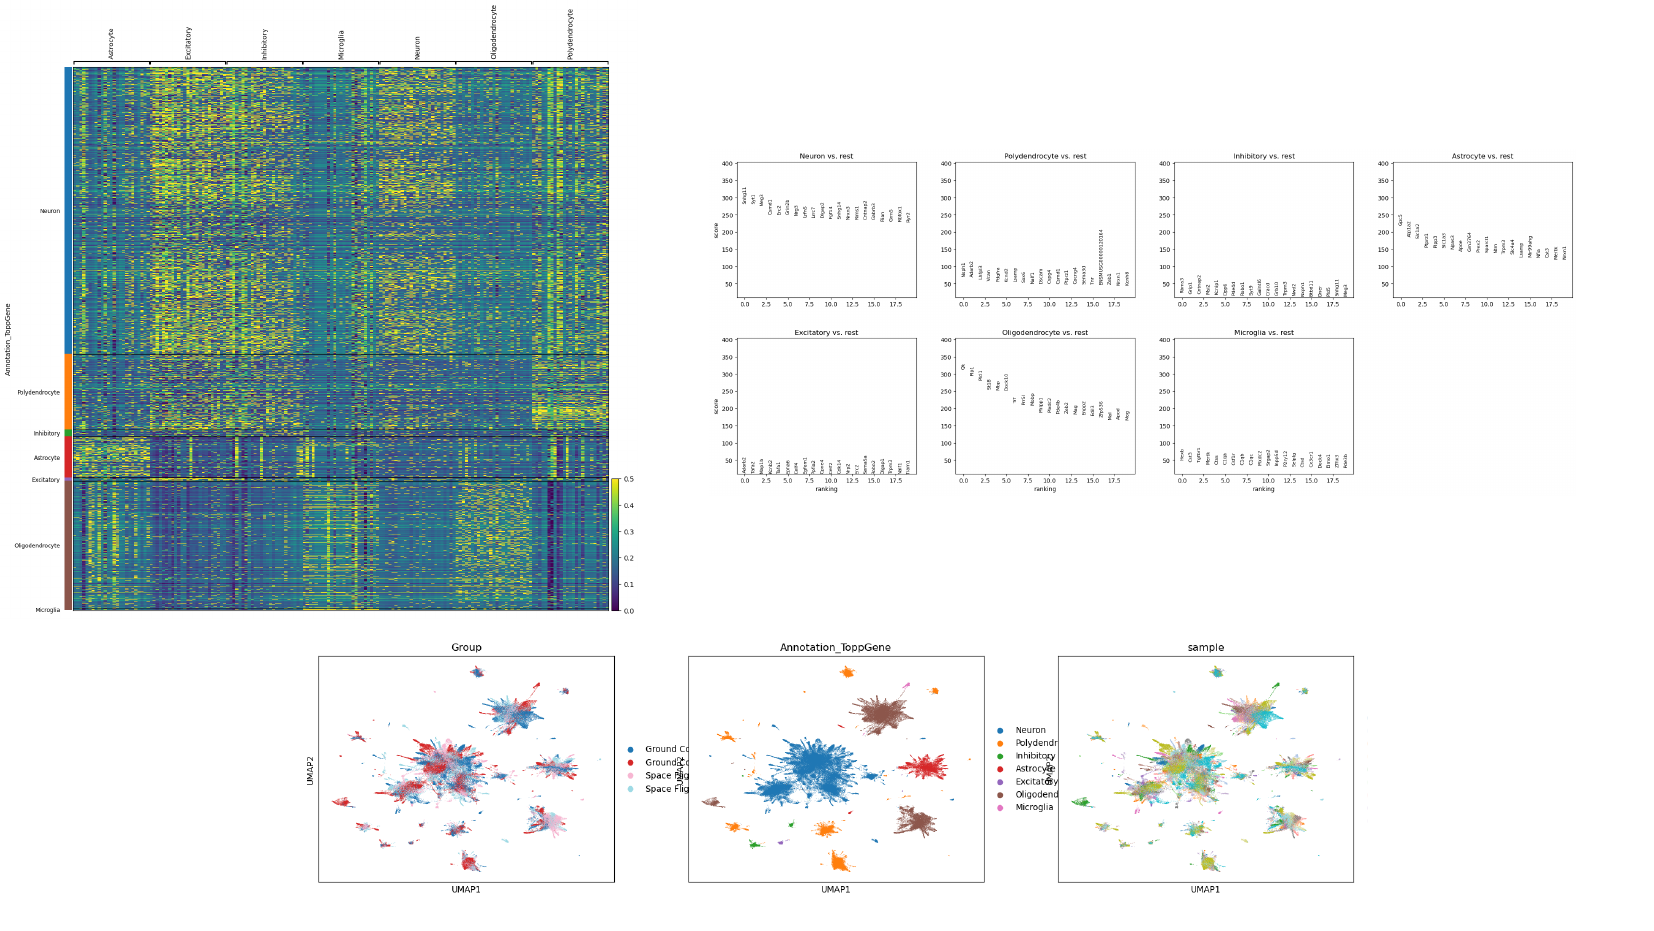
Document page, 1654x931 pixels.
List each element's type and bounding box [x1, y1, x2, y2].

picture [300, 637, 1368, 901]
picture [0, 0, 638, 619]
picture [709, 149, 1576, 496]
